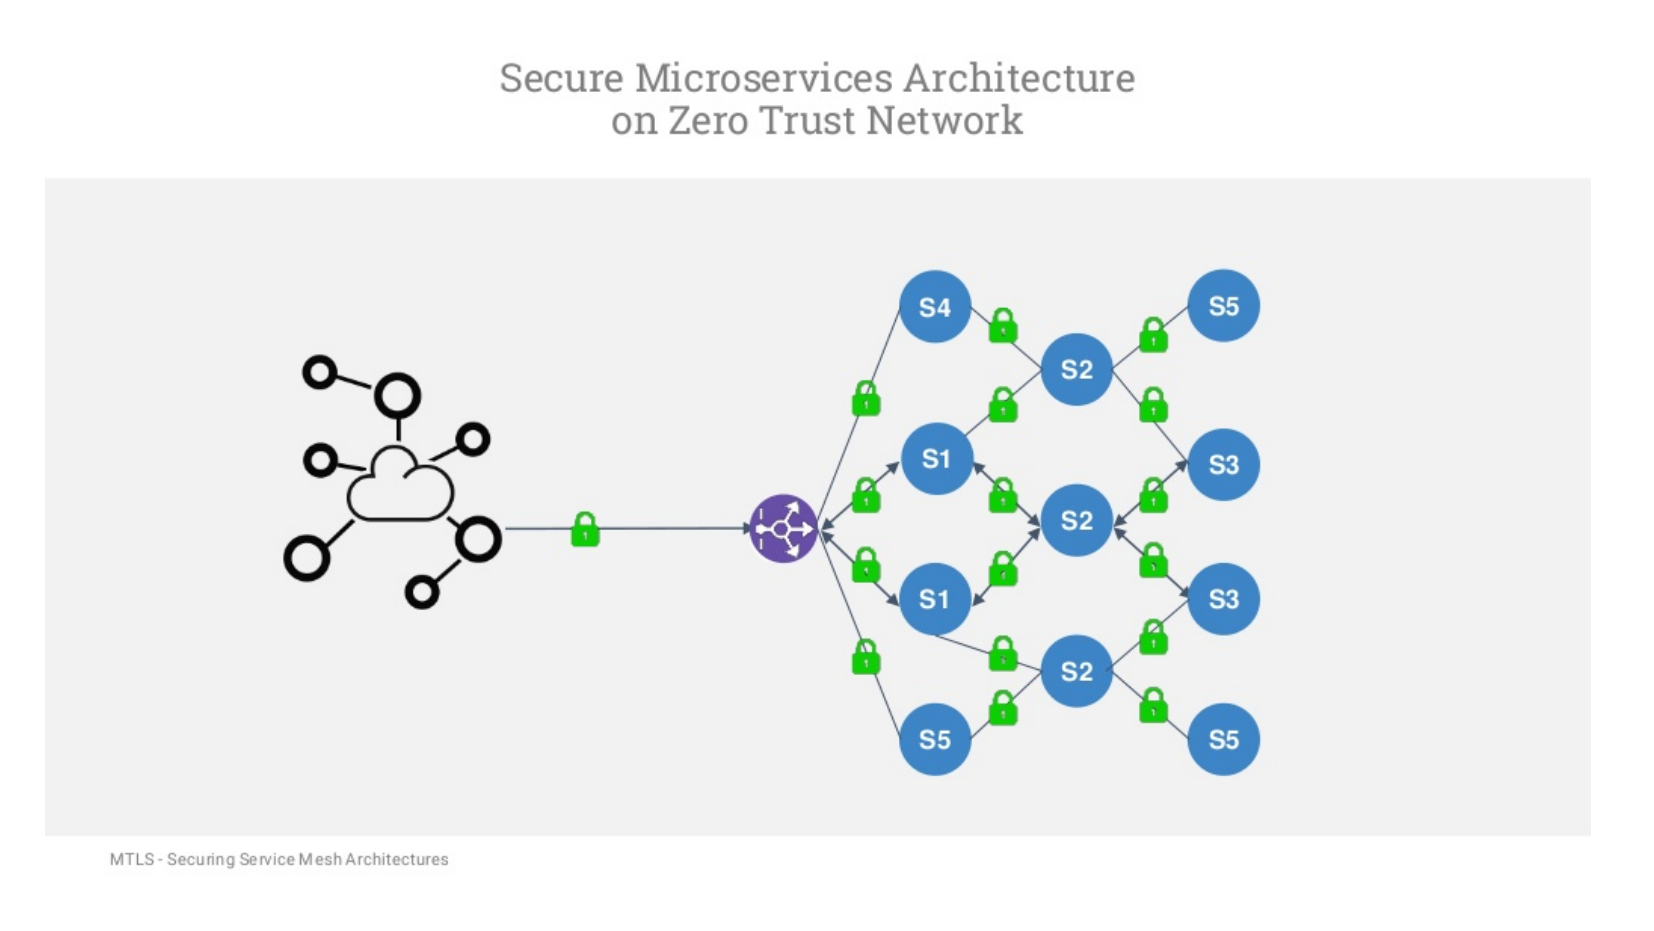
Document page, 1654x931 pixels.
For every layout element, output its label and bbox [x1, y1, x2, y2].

picture [45, 30, 1591, 901]
